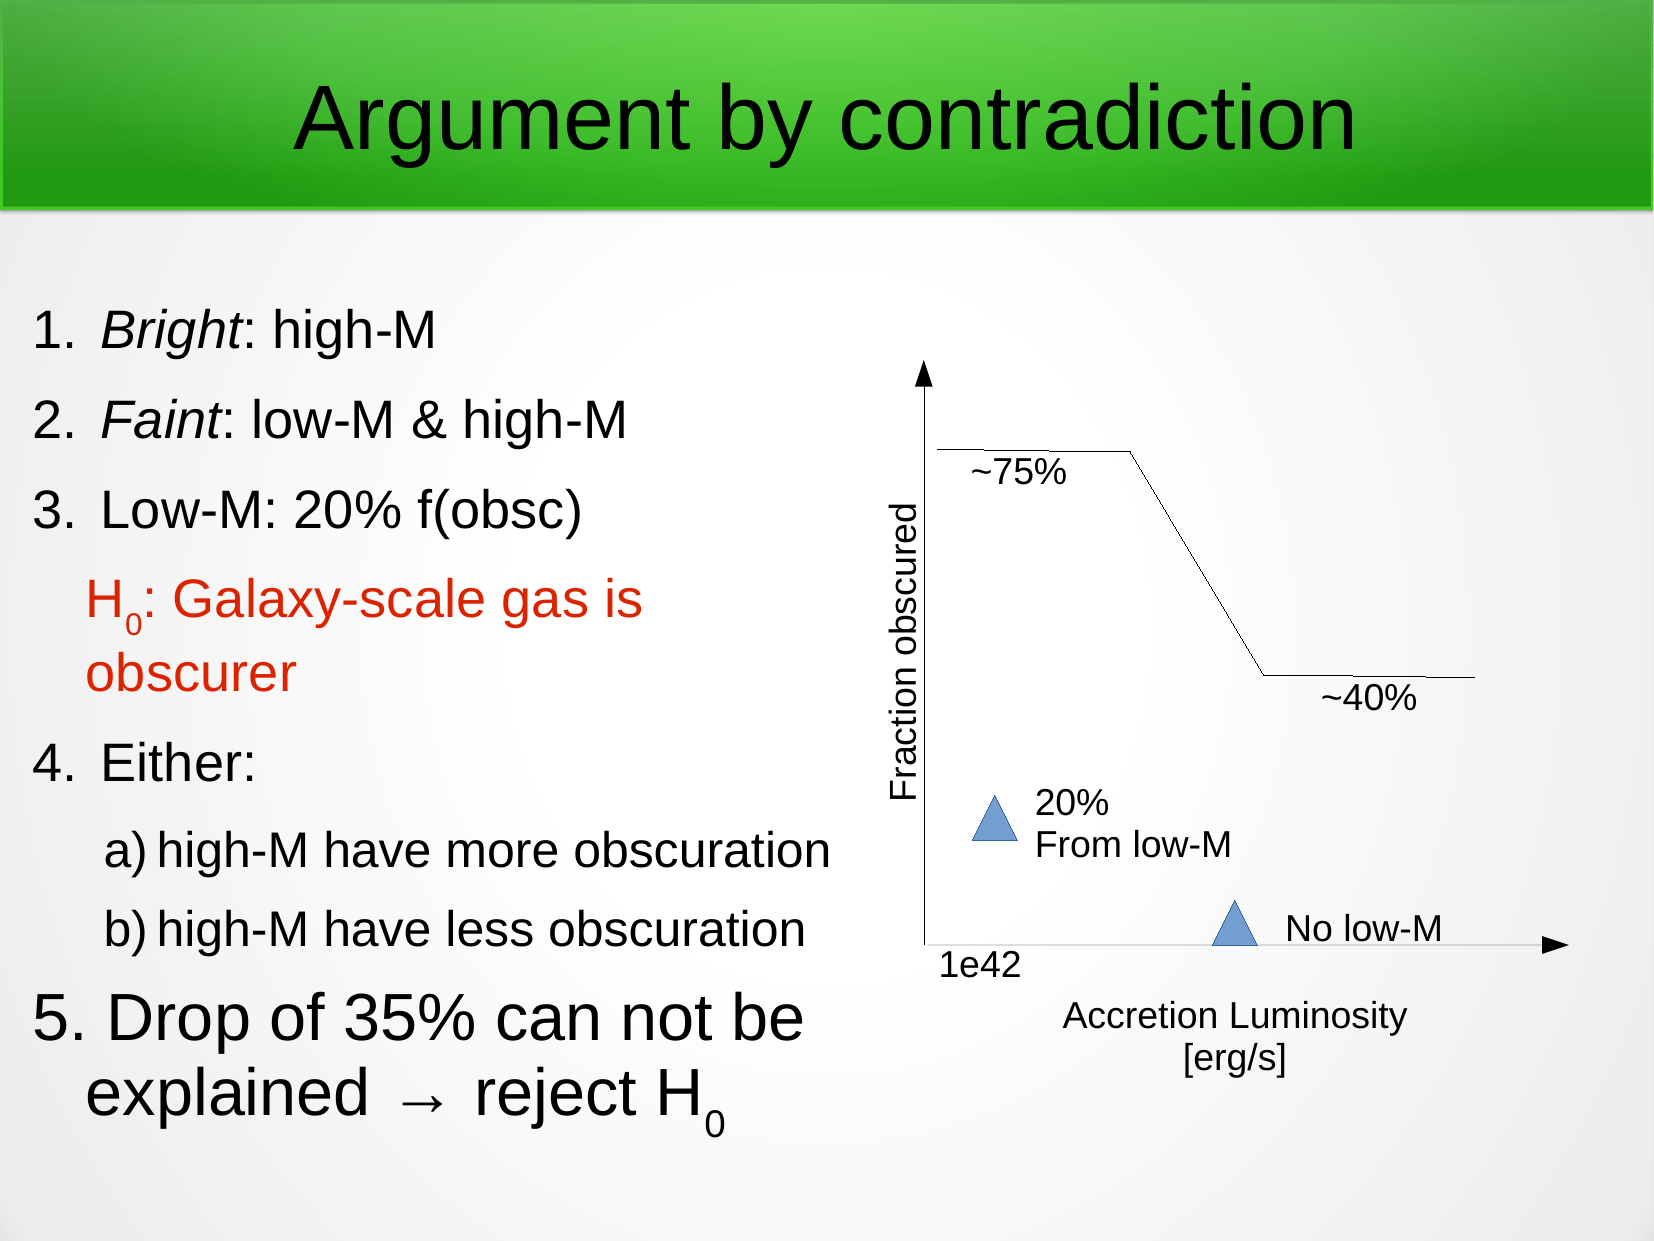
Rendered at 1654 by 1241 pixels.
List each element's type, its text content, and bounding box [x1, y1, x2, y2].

text_box [972, 795, 1018, 841]
text_box 20% From low-M [1020, 774, 1261, 916]
text_box [1212, 900, 1258, 946]
text_box No low-M [1260, 900, 1501, 1021]
text_box Accretion Luminosity [erg/s] [1047, 945, 1423, 1086]
list Bright: high-M Faint: low-M & high-M Low-M: 20% f(obsc) H0: Galaxy-scale gas is obscurer Either: high-M have more obscuration high-M have less obscuration Drop of 35% can not be explained → reject H0 [15, 299, 841, 1216]
text_box 1e42 [923, 936, 1216, 1036]
title Argument by contradiction [82, 47, 1571, 189]
